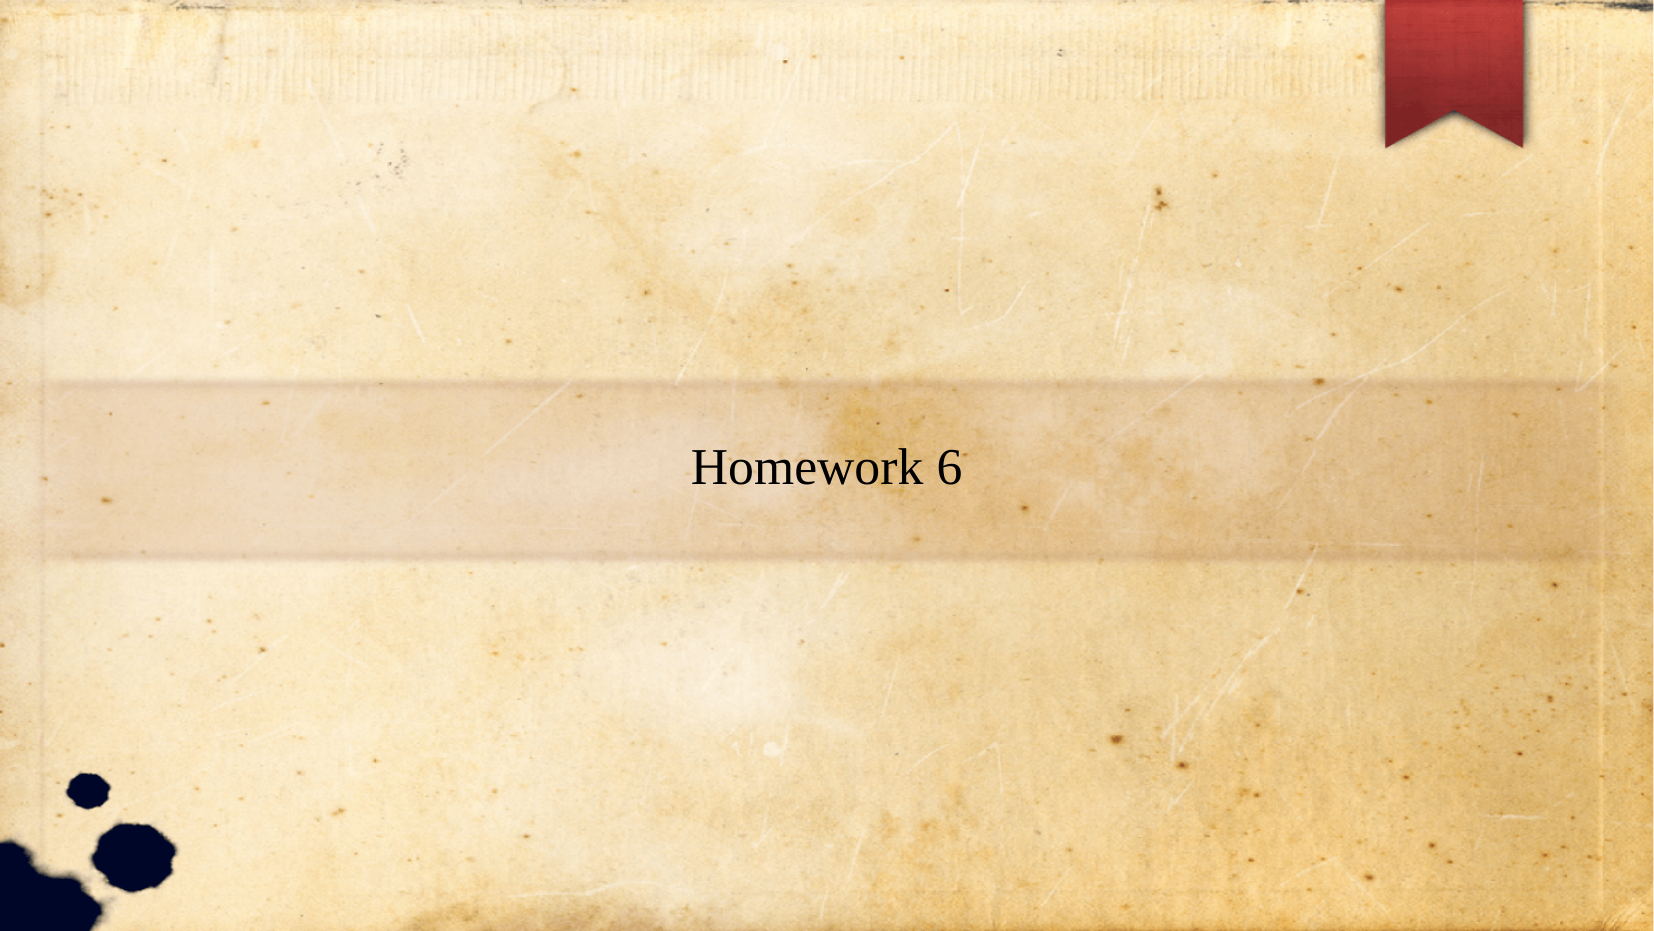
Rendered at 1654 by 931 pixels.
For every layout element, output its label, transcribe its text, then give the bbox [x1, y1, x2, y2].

picture [0, 0, 1654, 931]
title Homework 6 [82, 389, 1571, 546]
